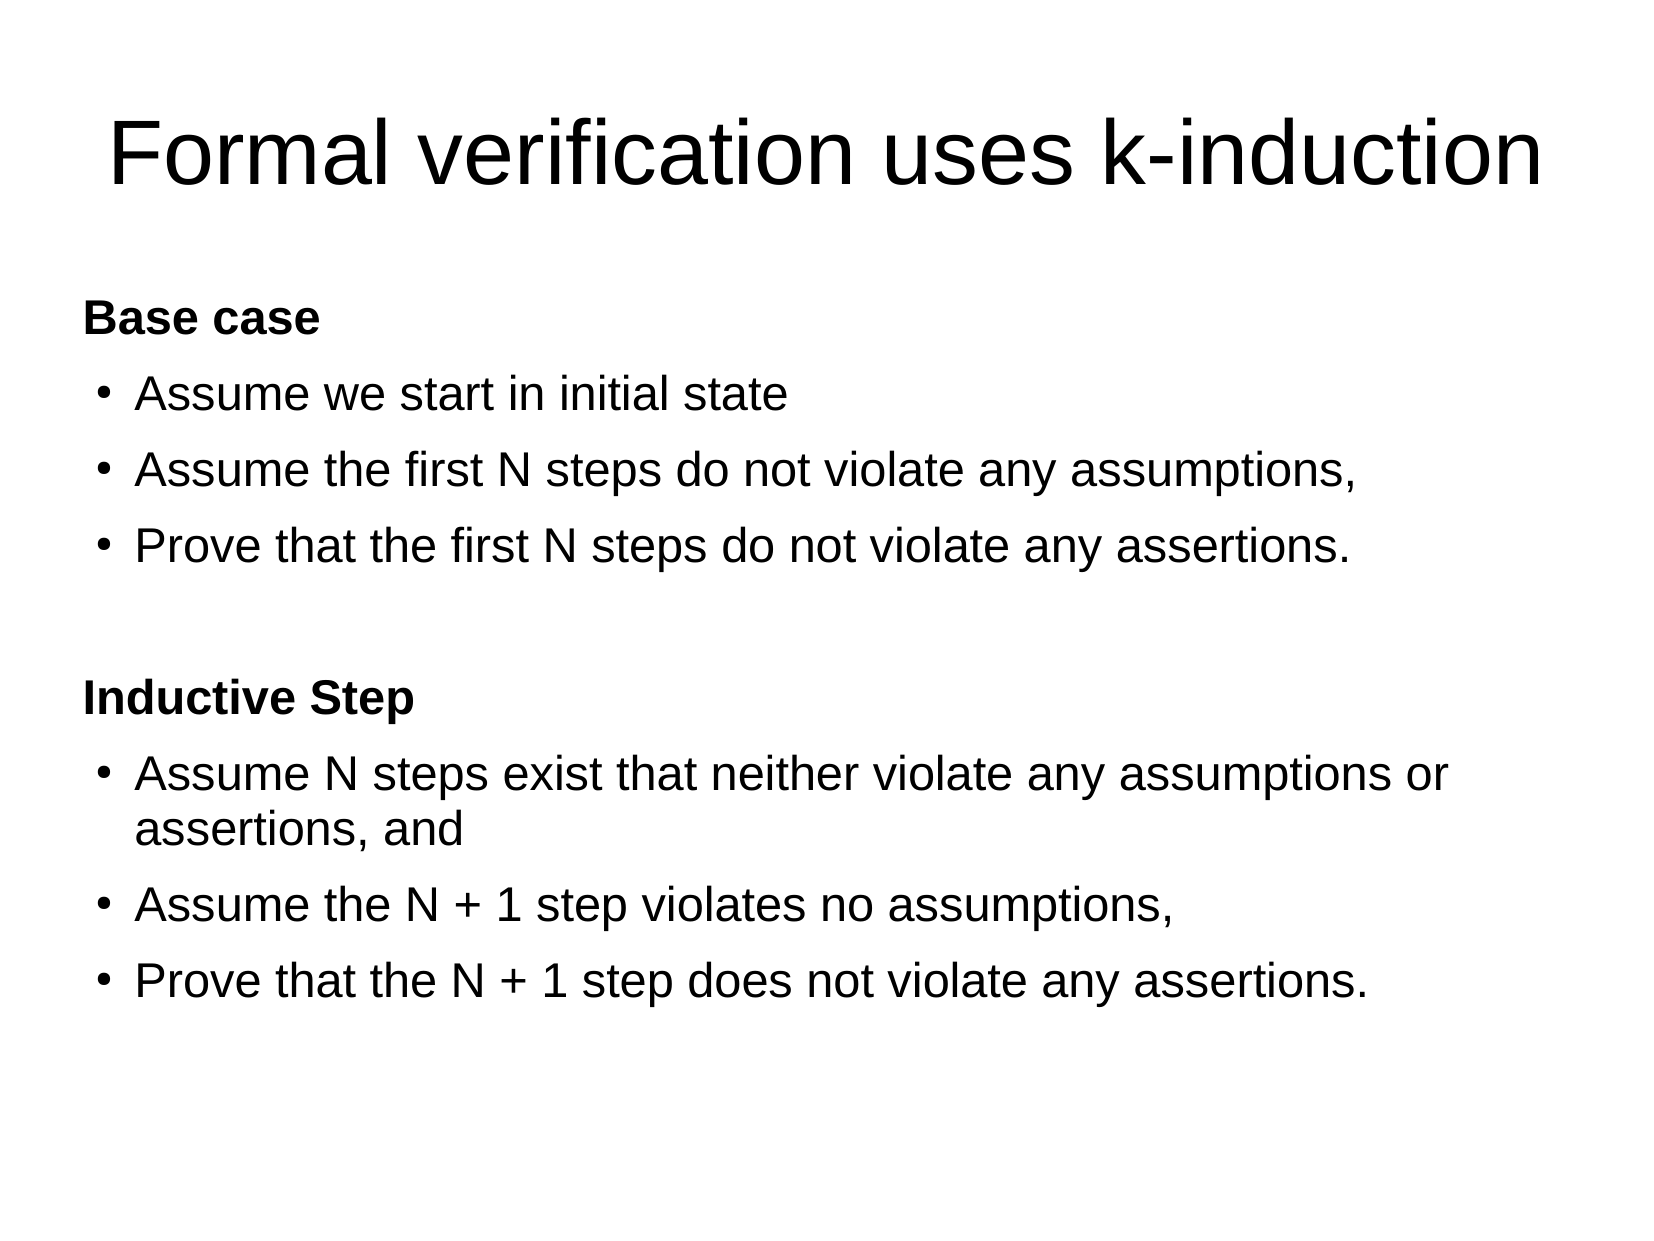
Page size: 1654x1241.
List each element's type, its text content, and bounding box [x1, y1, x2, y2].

title Formal verification uses k-induction [82, 49, 1571, 257]
list Base case Assume we start in initial state Assume the first N steps do not violate any assumptions, Prove that the first N steps do not violate any assertions. Inductive Step Assume N steps exist that neither violate any assumptions or assertions, and Assume the N + 1 step violates no assumptions, Prove that the N + 1 step does not violate any assertions. [82, 290, 1571, 1010]
